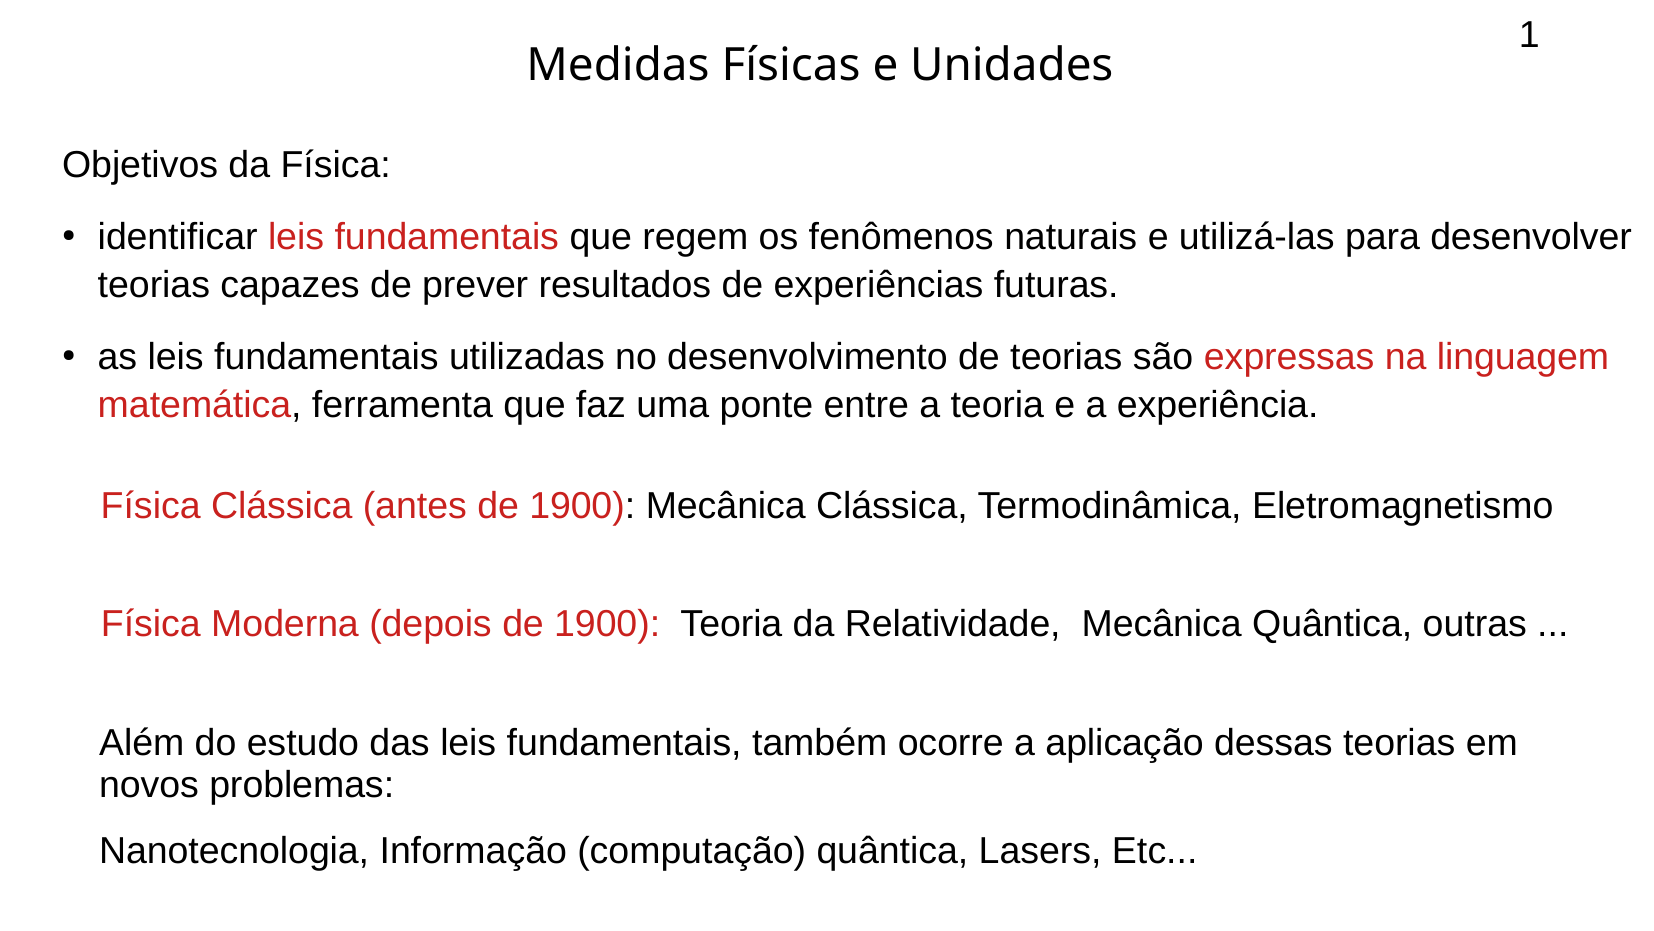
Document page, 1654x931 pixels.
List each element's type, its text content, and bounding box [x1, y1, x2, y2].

text_box Além do estudo das leis fundamentais, também ocorre a aplicação dessas teorias em novos problemas: Nanotecnologia, Informação (computação) quântica, Lasers, Etc... [99, 721, 1603, 872]
text_box Objetivos da Física: identificar leis fundamentais que regem os fenômenos naturais e utilizá-las para desenvolver teorias capazes de prever resultados de experiências futuras. as leis fundamentais utilizadas no desenvolvimento de teorias são expressas na linguagem matemática, ferramenta que faz uma ponte entre a teoria e a experiência. [47, 129, 1650, 434]
text_box Medidas Físicas e Unidades [511, 0, 1142, 102]
text_box Física Clássica (antes de 1900): Mecânica Clássica, Termodinâmica, Eletromagnetismo [100, 484, 1594, 527]
text_box Física Moderna (depois de 1900): Teoria da Relatividade, Mecânica Quântica, outras ... [100, 602, 1606, 646]
text_box <number> [1504, 6, 1654, 77]
